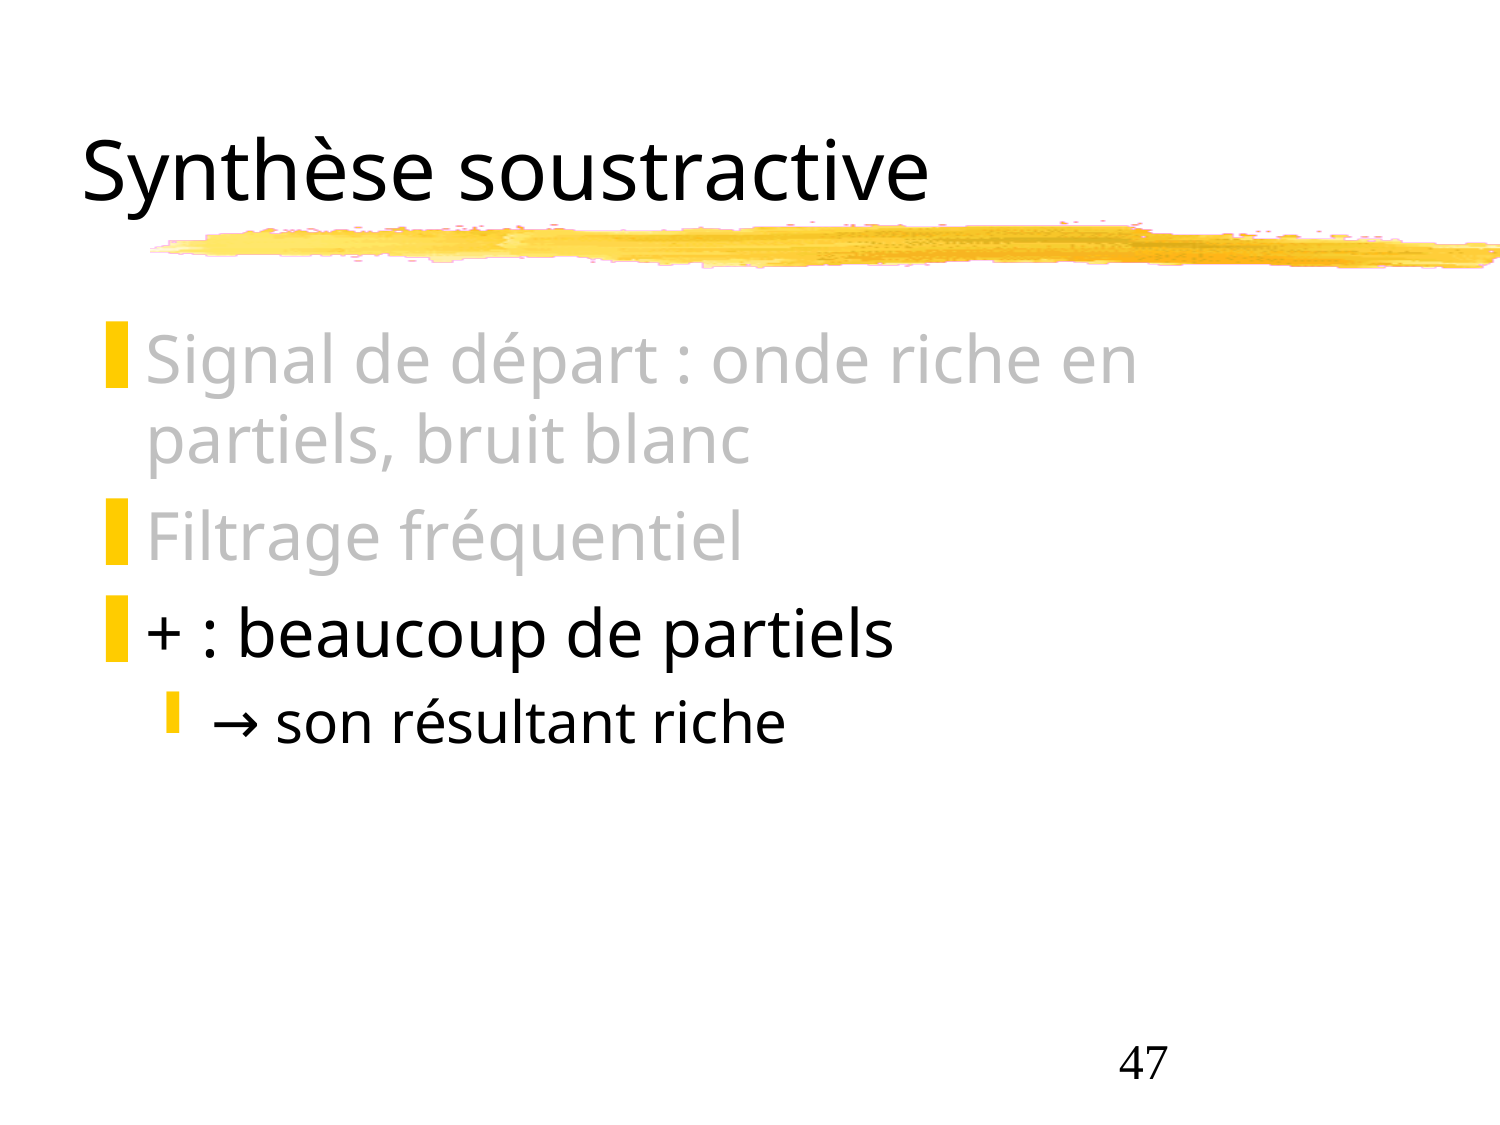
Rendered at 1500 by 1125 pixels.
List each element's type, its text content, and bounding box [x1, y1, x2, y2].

picture [150, 215, 1500, 279]
list Signal de départ : onde riche en partiels, bruit blanc Filtrage fréquentiel + : beaucoup de partiels → son résultant riche [74, 309, 1417, 1052]
title Synthèse soustractive [66, 8, 1342, 225]
